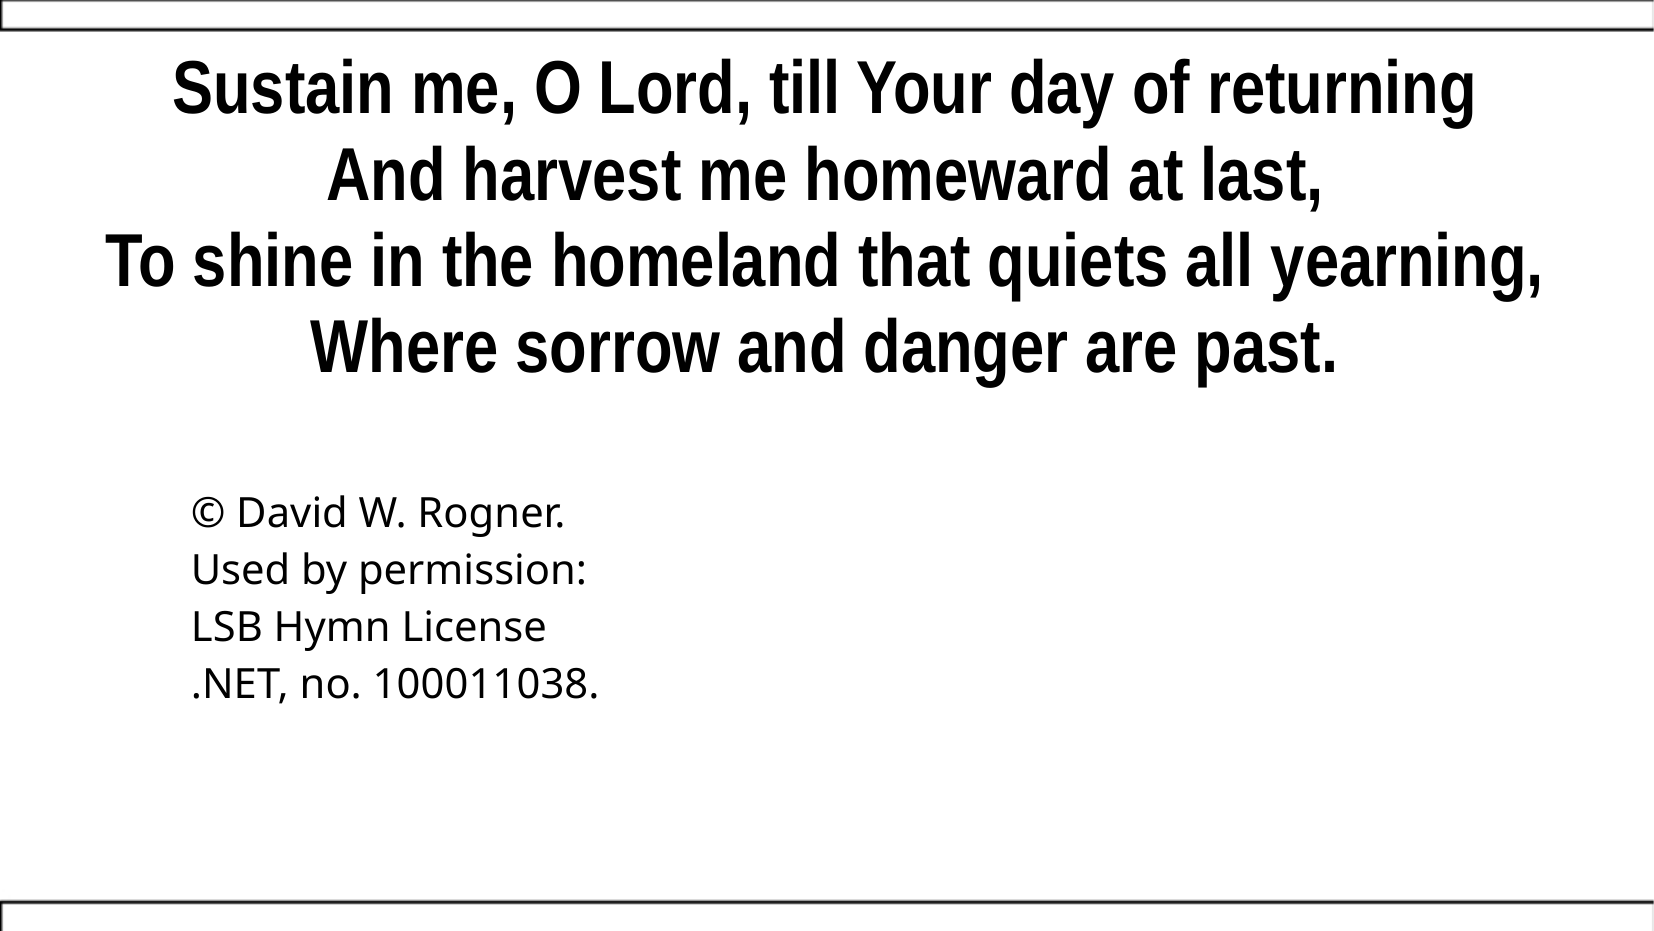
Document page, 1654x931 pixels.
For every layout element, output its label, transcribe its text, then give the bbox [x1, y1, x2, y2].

text_box Sustain me, O Lord, till Your day of returning And harvest me homeward at last, To shine in the homeland that quiets all yearning, Where sorrow and danger are past. © David W. Rogner. Used by permission: LSB Hymn License .NET, no. 100011038. [90, 35, 1561, 766]
picture [0, 0, 1654, 931]
